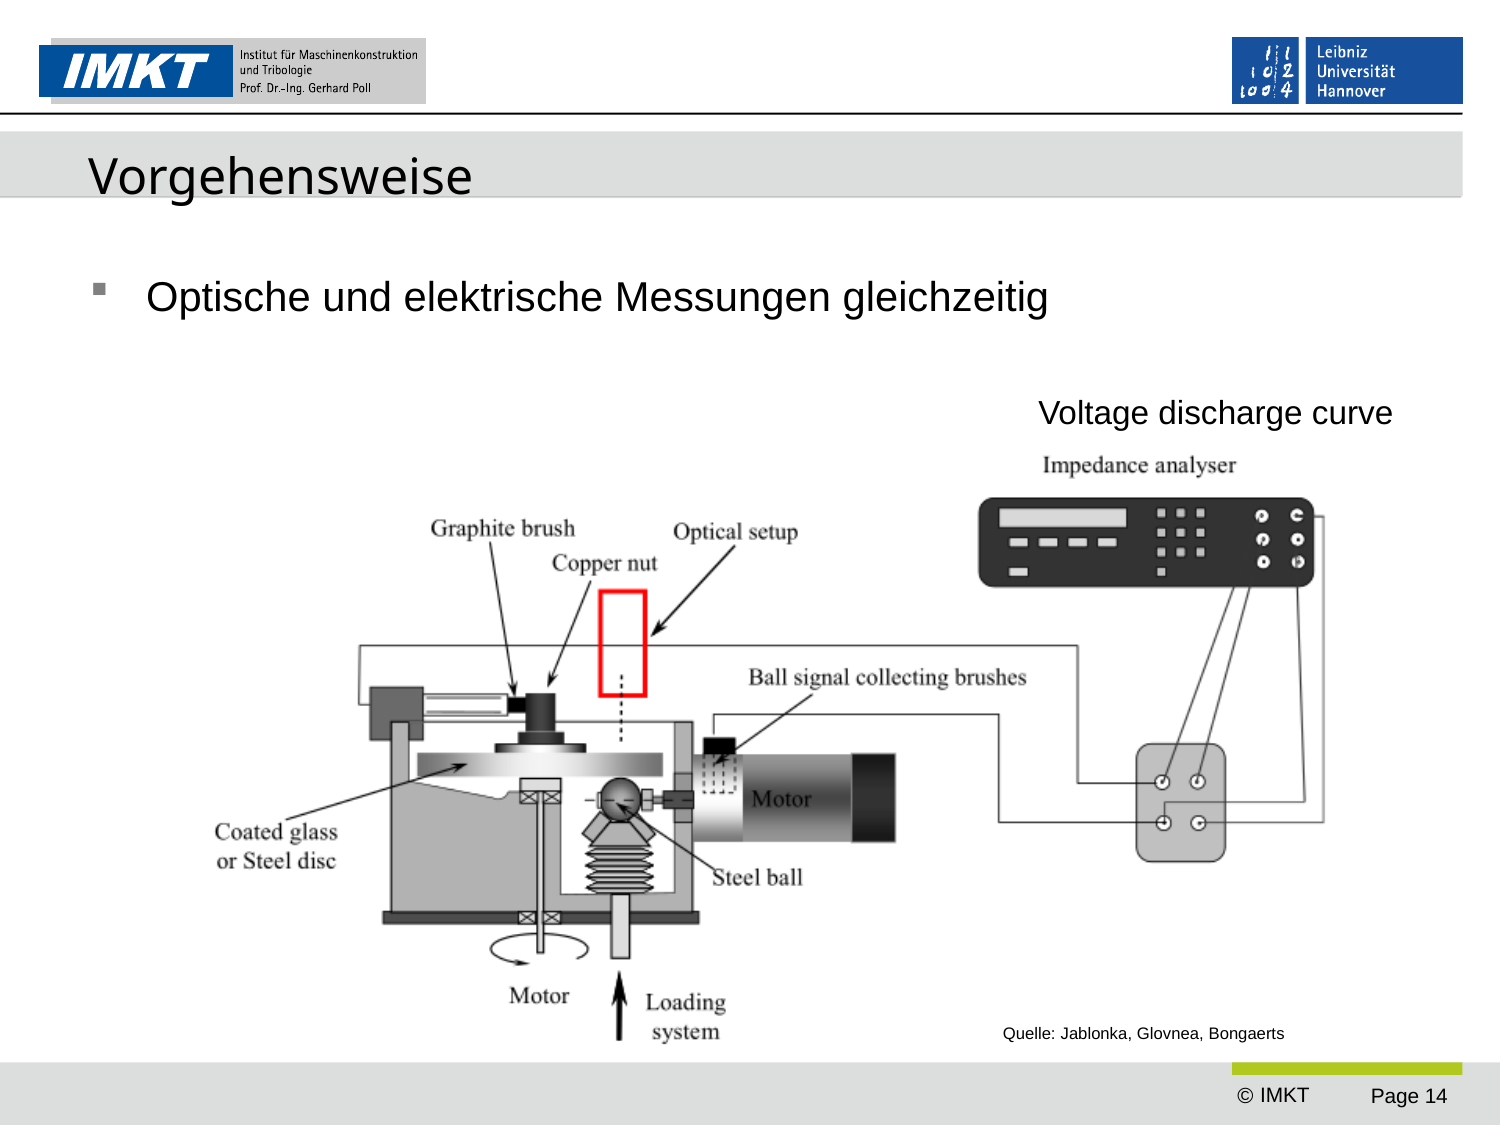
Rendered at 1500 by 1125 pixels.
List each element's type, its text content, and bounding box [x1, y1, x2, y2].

picture [1232, 37, 1463, 104]
text_box Quelle: Jablonka, Glovnea, Bongaerts [988, 1015, 1301, 1051]
text_box Voltage discharge curve [1023, 383, 1409, 439]
list Optische und elektrische Messungen gleichzeitig [75, 262, 1425, 1005]
picture [194, 432, 1358, 1052]
title Vorgehensweise [73, 137, 1424, 325]
